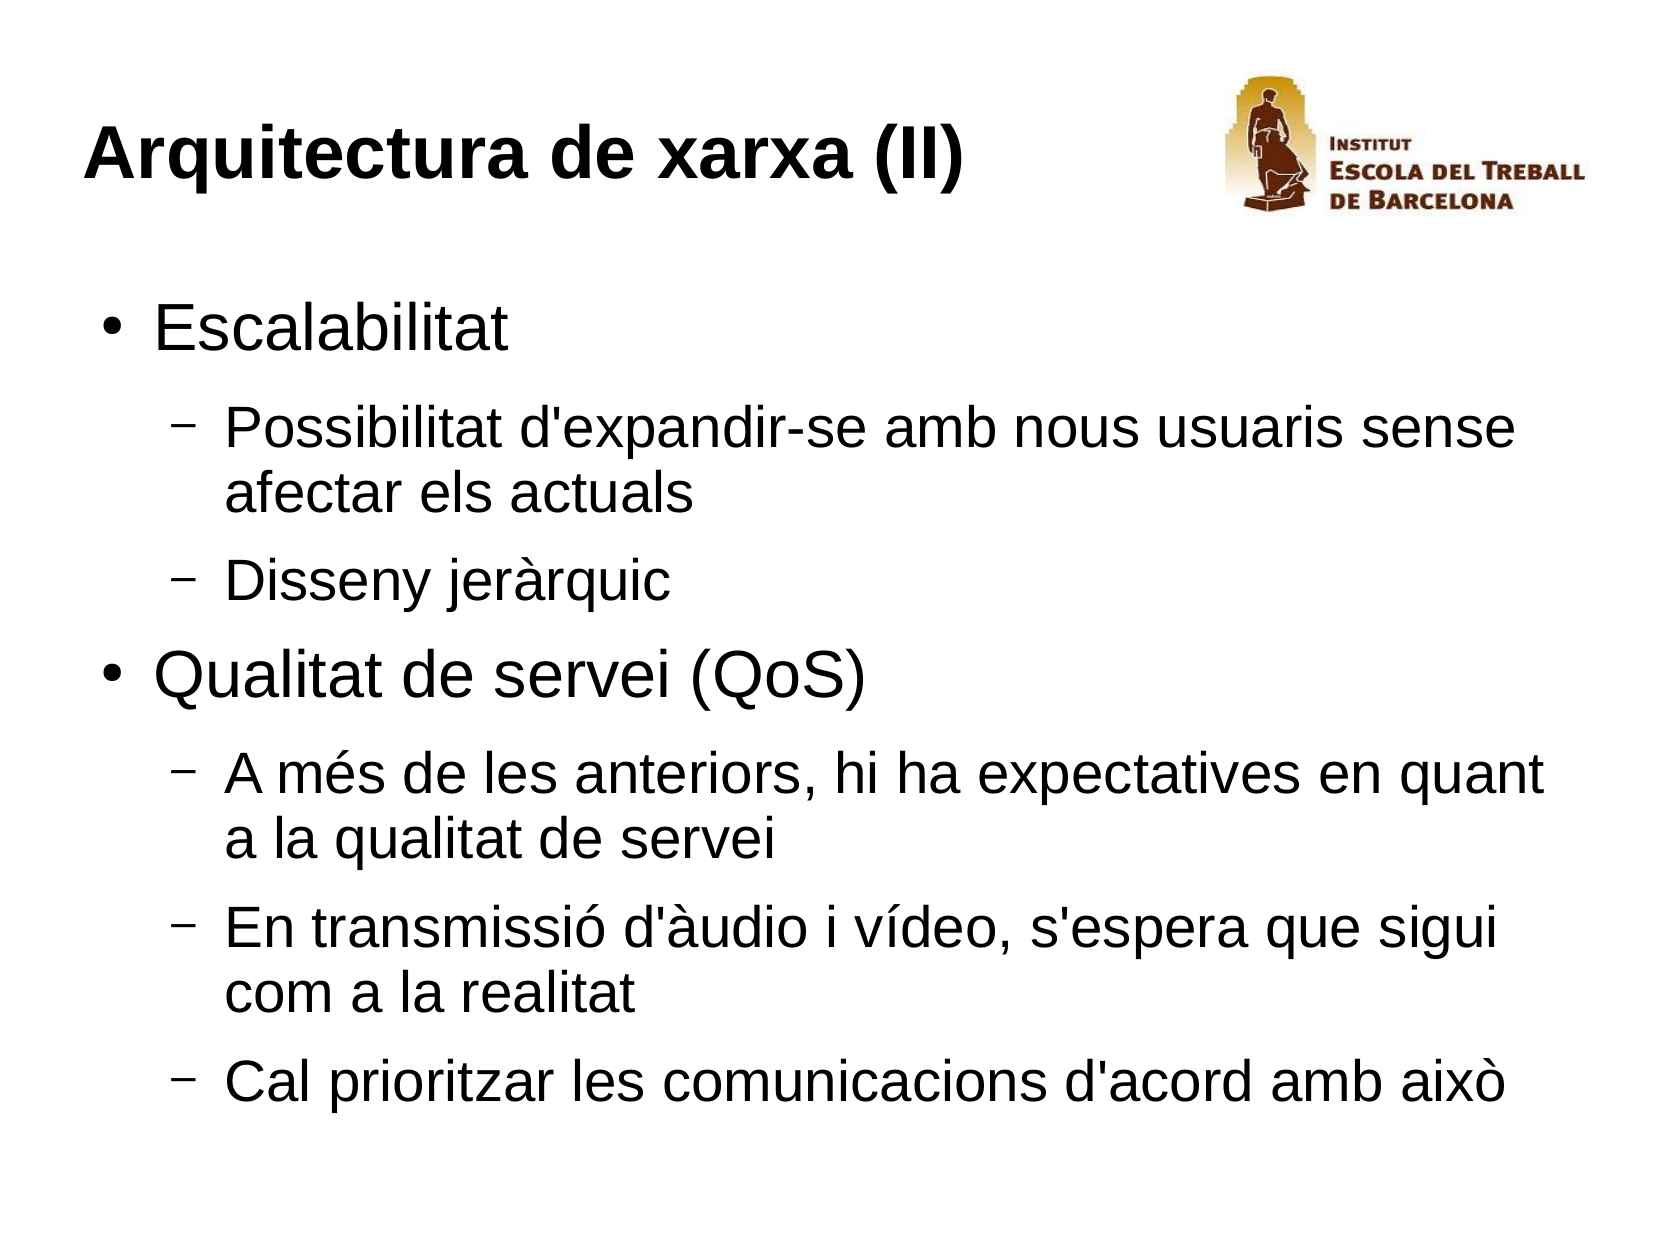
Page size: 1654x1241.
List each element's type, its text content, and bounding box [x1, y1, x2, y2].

picture [1204, 70, 1595, 223]
title Arquitectura de xarxa (II) [82, 49, 1571, 257]
list Escalabilitat Possibilitat d'expandir-se amb nous usuaris sense afectar els actuals Disseny jeràrquic Qualitat de servei (QoS) A més de les anteriors, hi ha expectatives en quant a la qualitat de servei En transmissió d'àudio i vídeo, s'espera que sigui com a la realitat Cal prioritzar les comunicacions d'acord amb això [82, 290, 1571, 1241]
